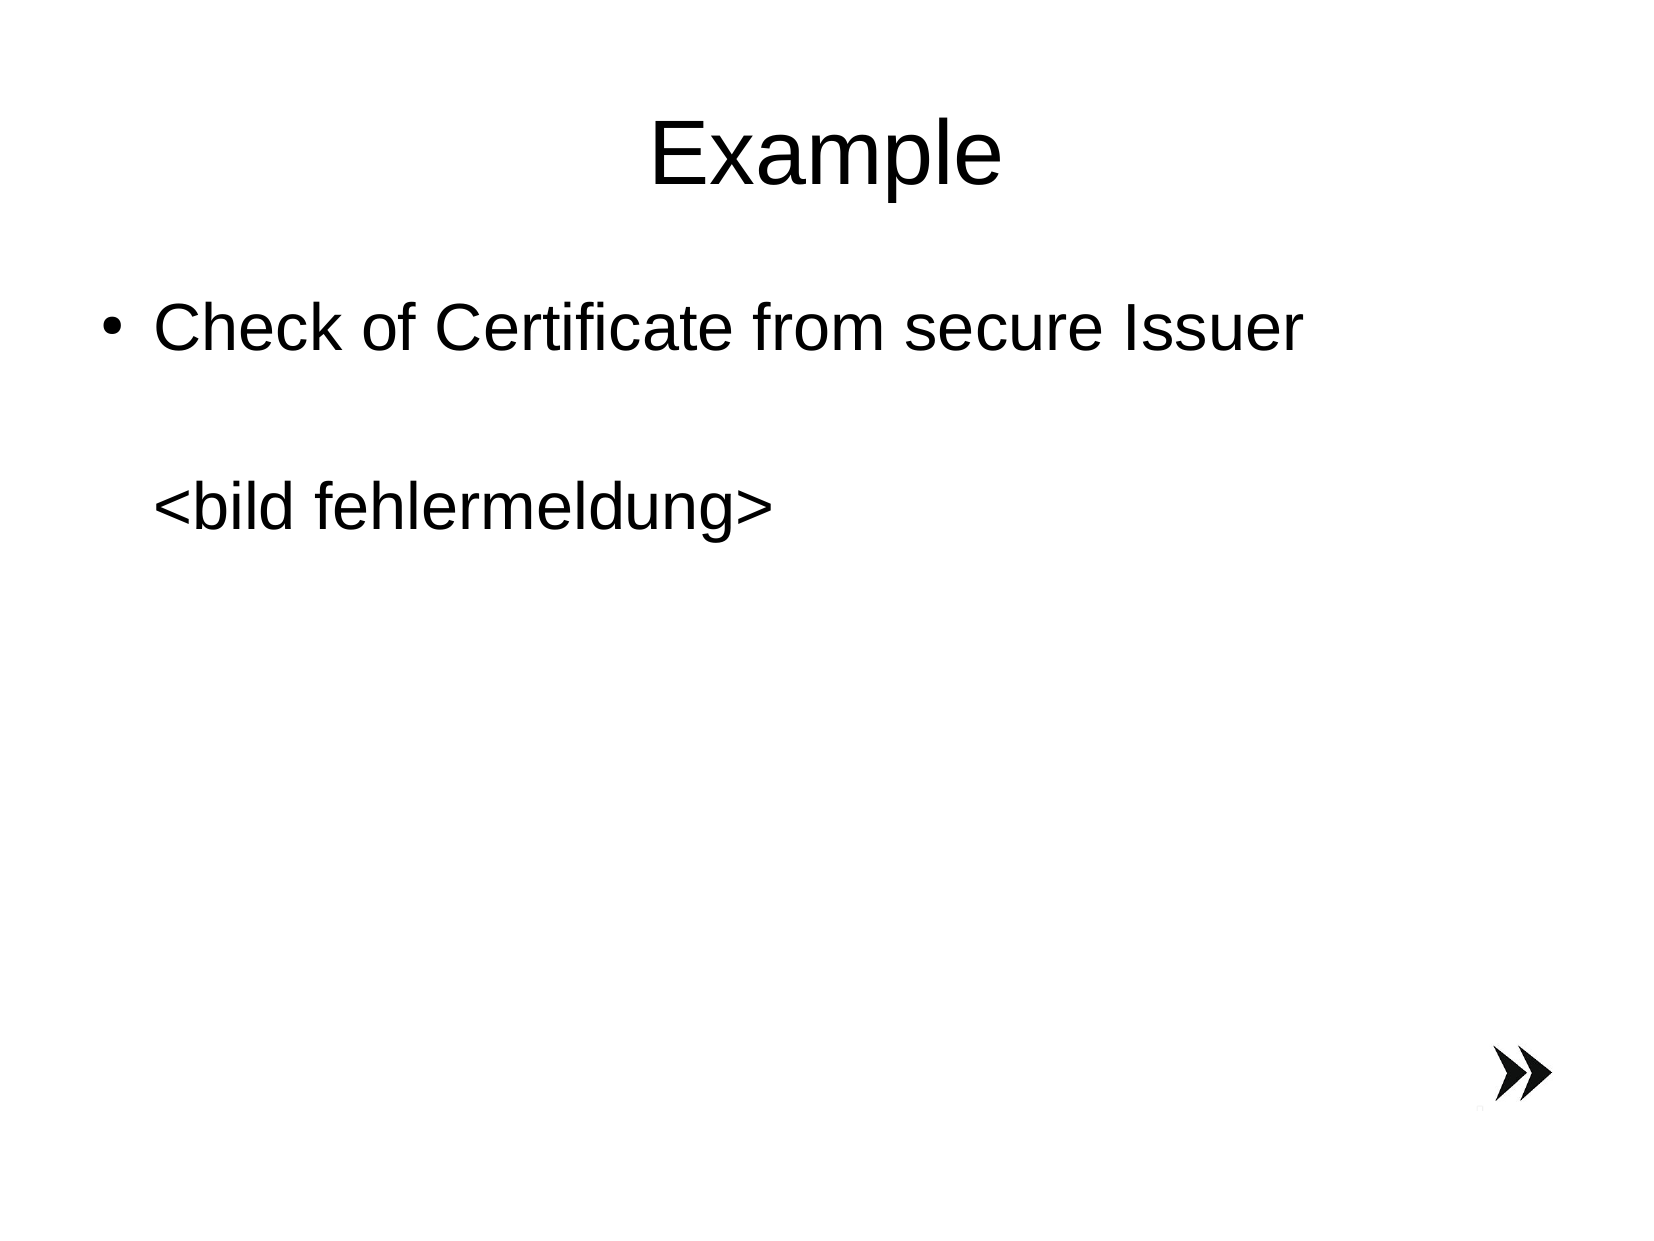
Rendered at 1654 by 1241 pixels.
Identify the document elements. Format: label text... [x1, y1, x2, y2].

picture [1476, 1039, 1562, 1111]
list Check of Certificate from secure Issuer <bild fehlermeldung> [82, 290, 1571, 1010]
title Example [82, 49, 1571, 257]
